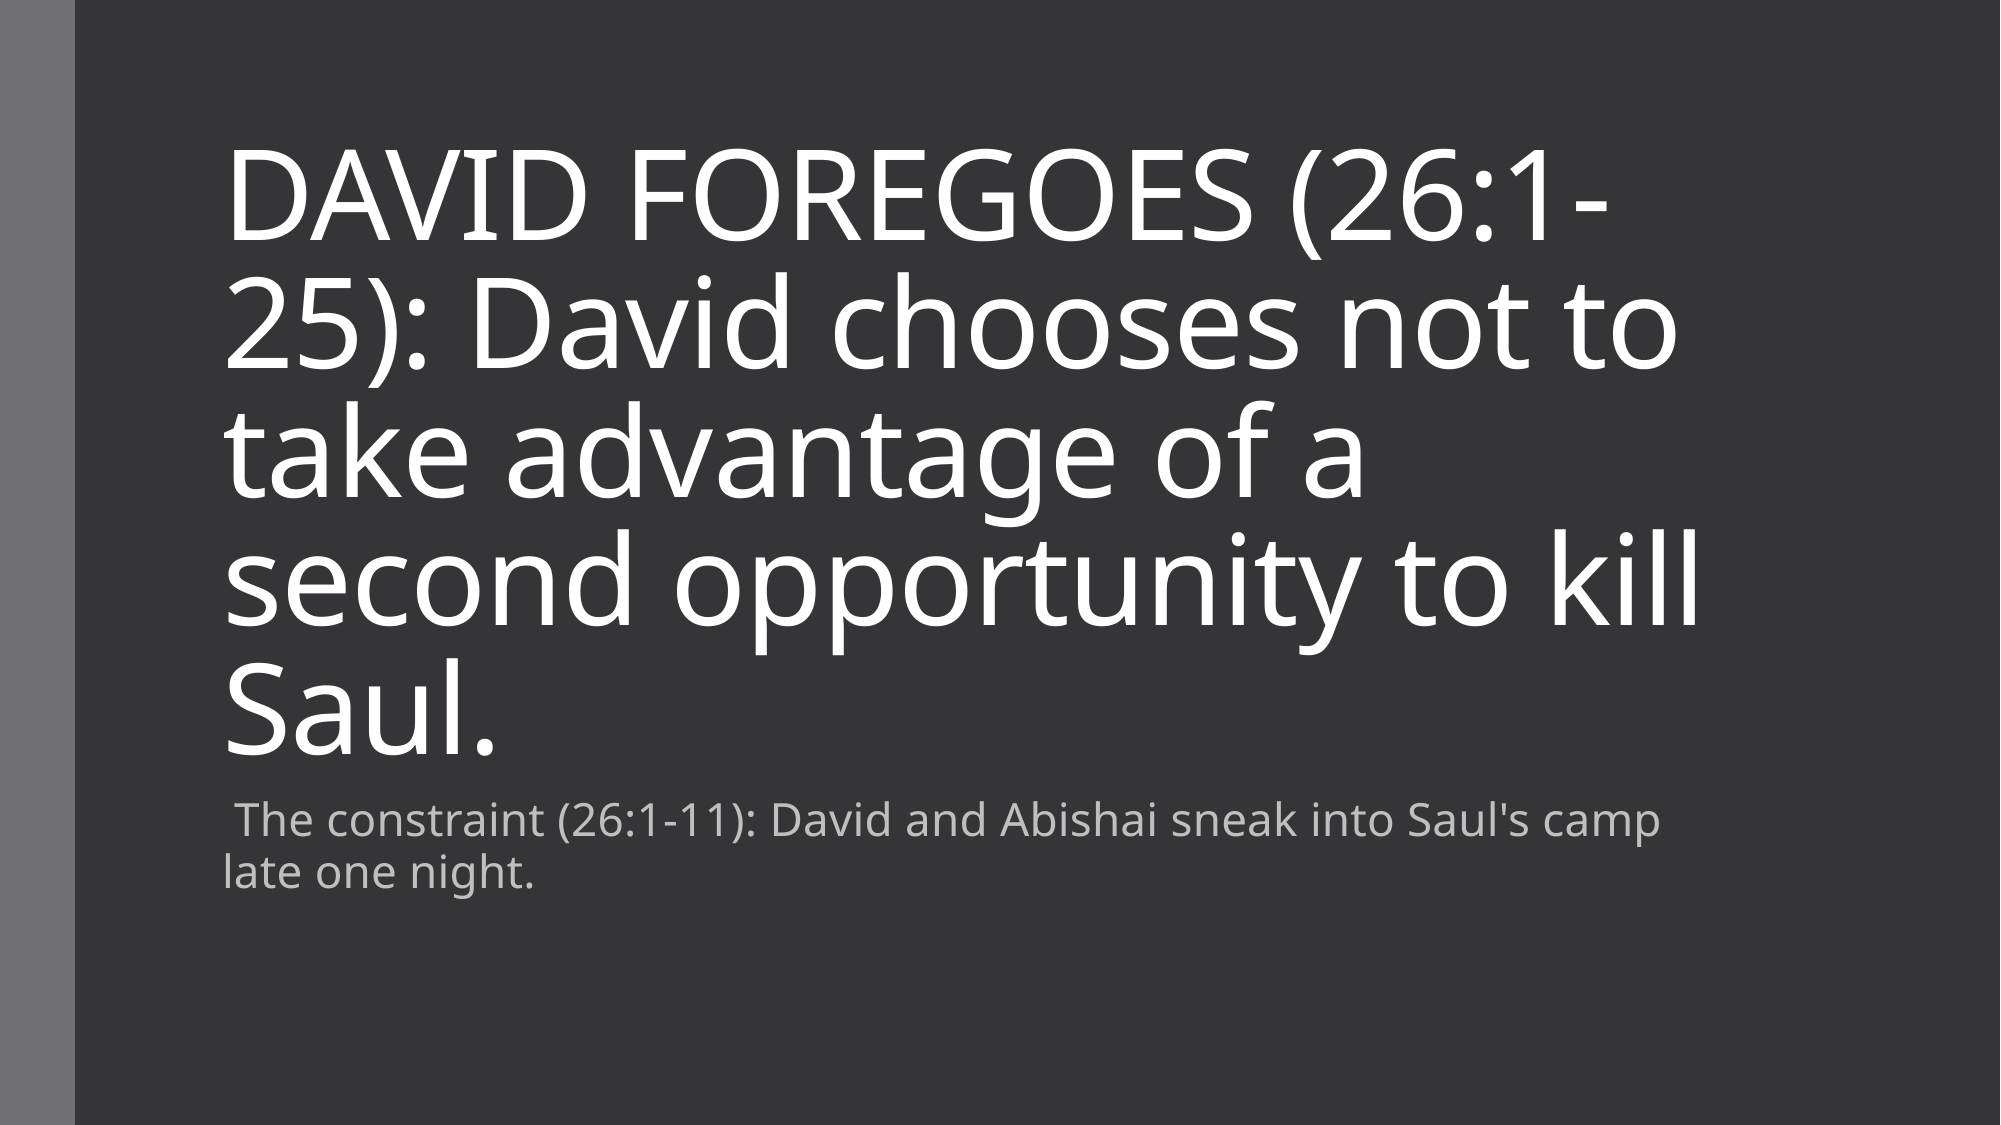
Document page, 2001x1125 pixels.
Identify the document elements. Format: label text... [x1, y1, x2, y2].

title DAVID FOREGOES (26:1-25): David chooses not to take advantage of a second opportunity to kill Saul. [206, 124, 1752, 787]
subtitle The constraint (26:1-11): David and Abishai sneak into Saul's camp late one night. [206, 787, 1752, 1066]
